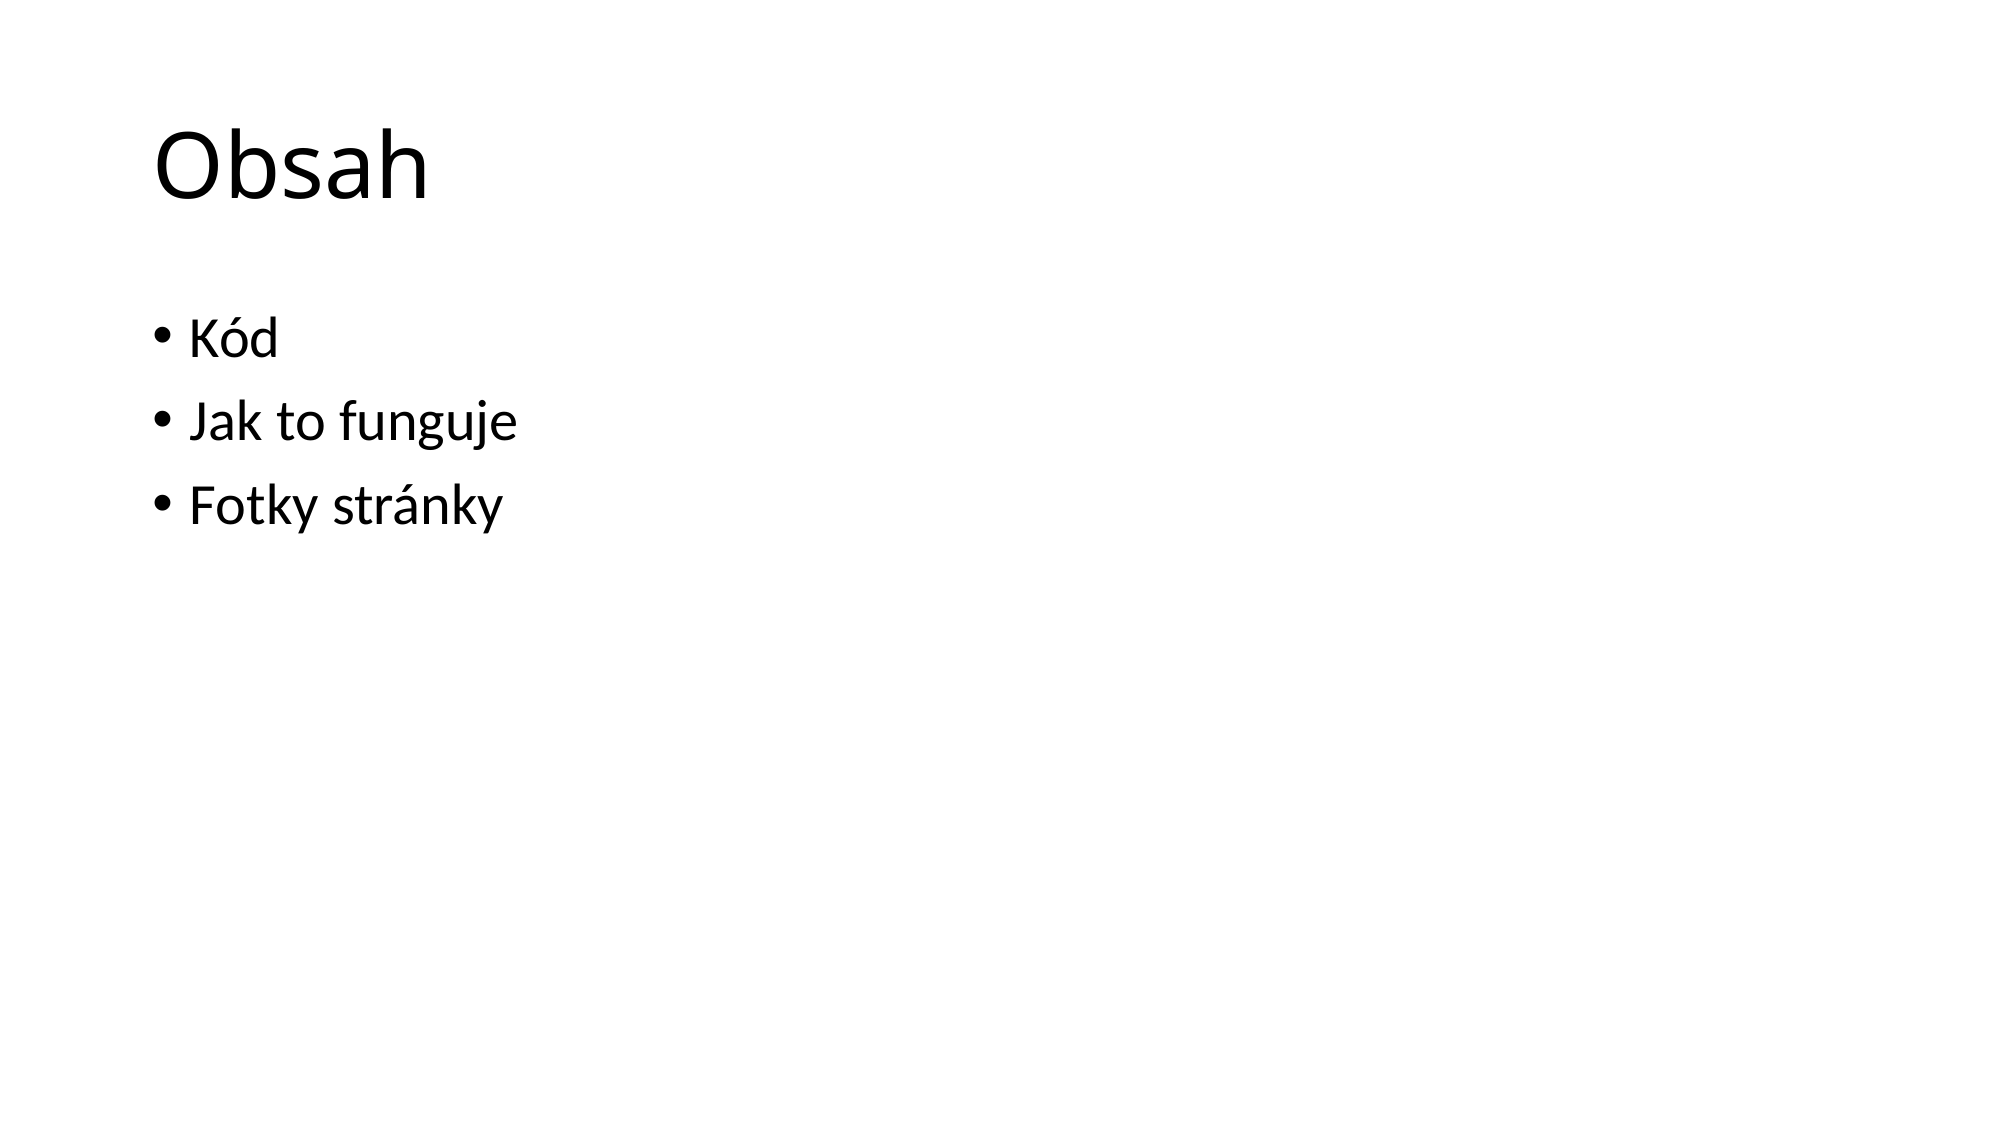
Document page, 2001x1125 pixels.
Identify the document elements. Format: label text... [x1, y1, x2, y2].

title Obsah [137, 59, 1863, 278]
list Kód Jak to funguje Fotky stránky [137, 299, 1863, 1014]
